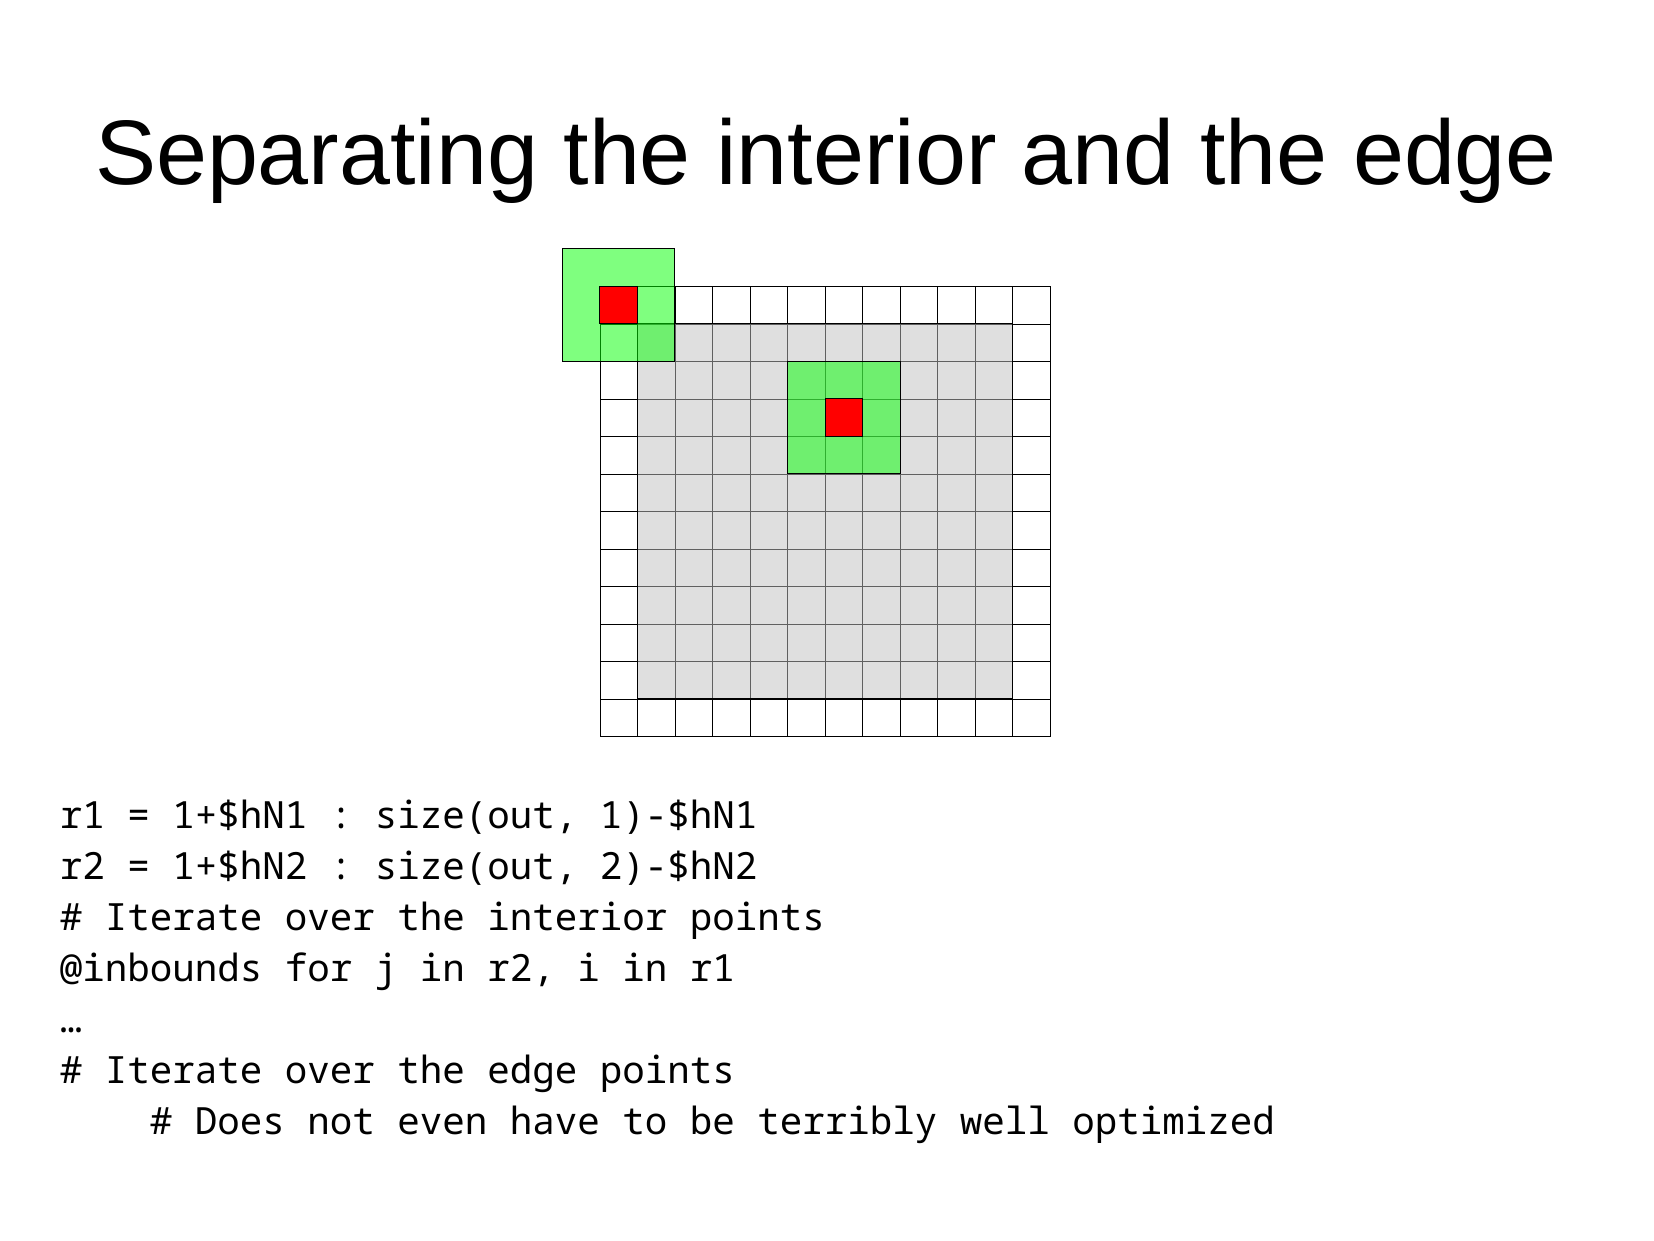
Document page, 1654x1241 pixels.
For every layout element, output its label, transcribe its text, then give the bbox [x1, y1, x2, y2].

text_box [562, 248, 1051, 737]
text_box r1 = 1+$hN1 : size(out, 1)-$hN1 r2 = 1+$hN2 : size(out, 2)-$hN2 # Iterate over the interior points @inbounds for j in r2, i in r1 … # Iterate over the edge points # Does not even have to be terribly well optimized [45, 780, 1576, 1096]
title Separating the interior and the edge [82, 49, 1571, 257]
